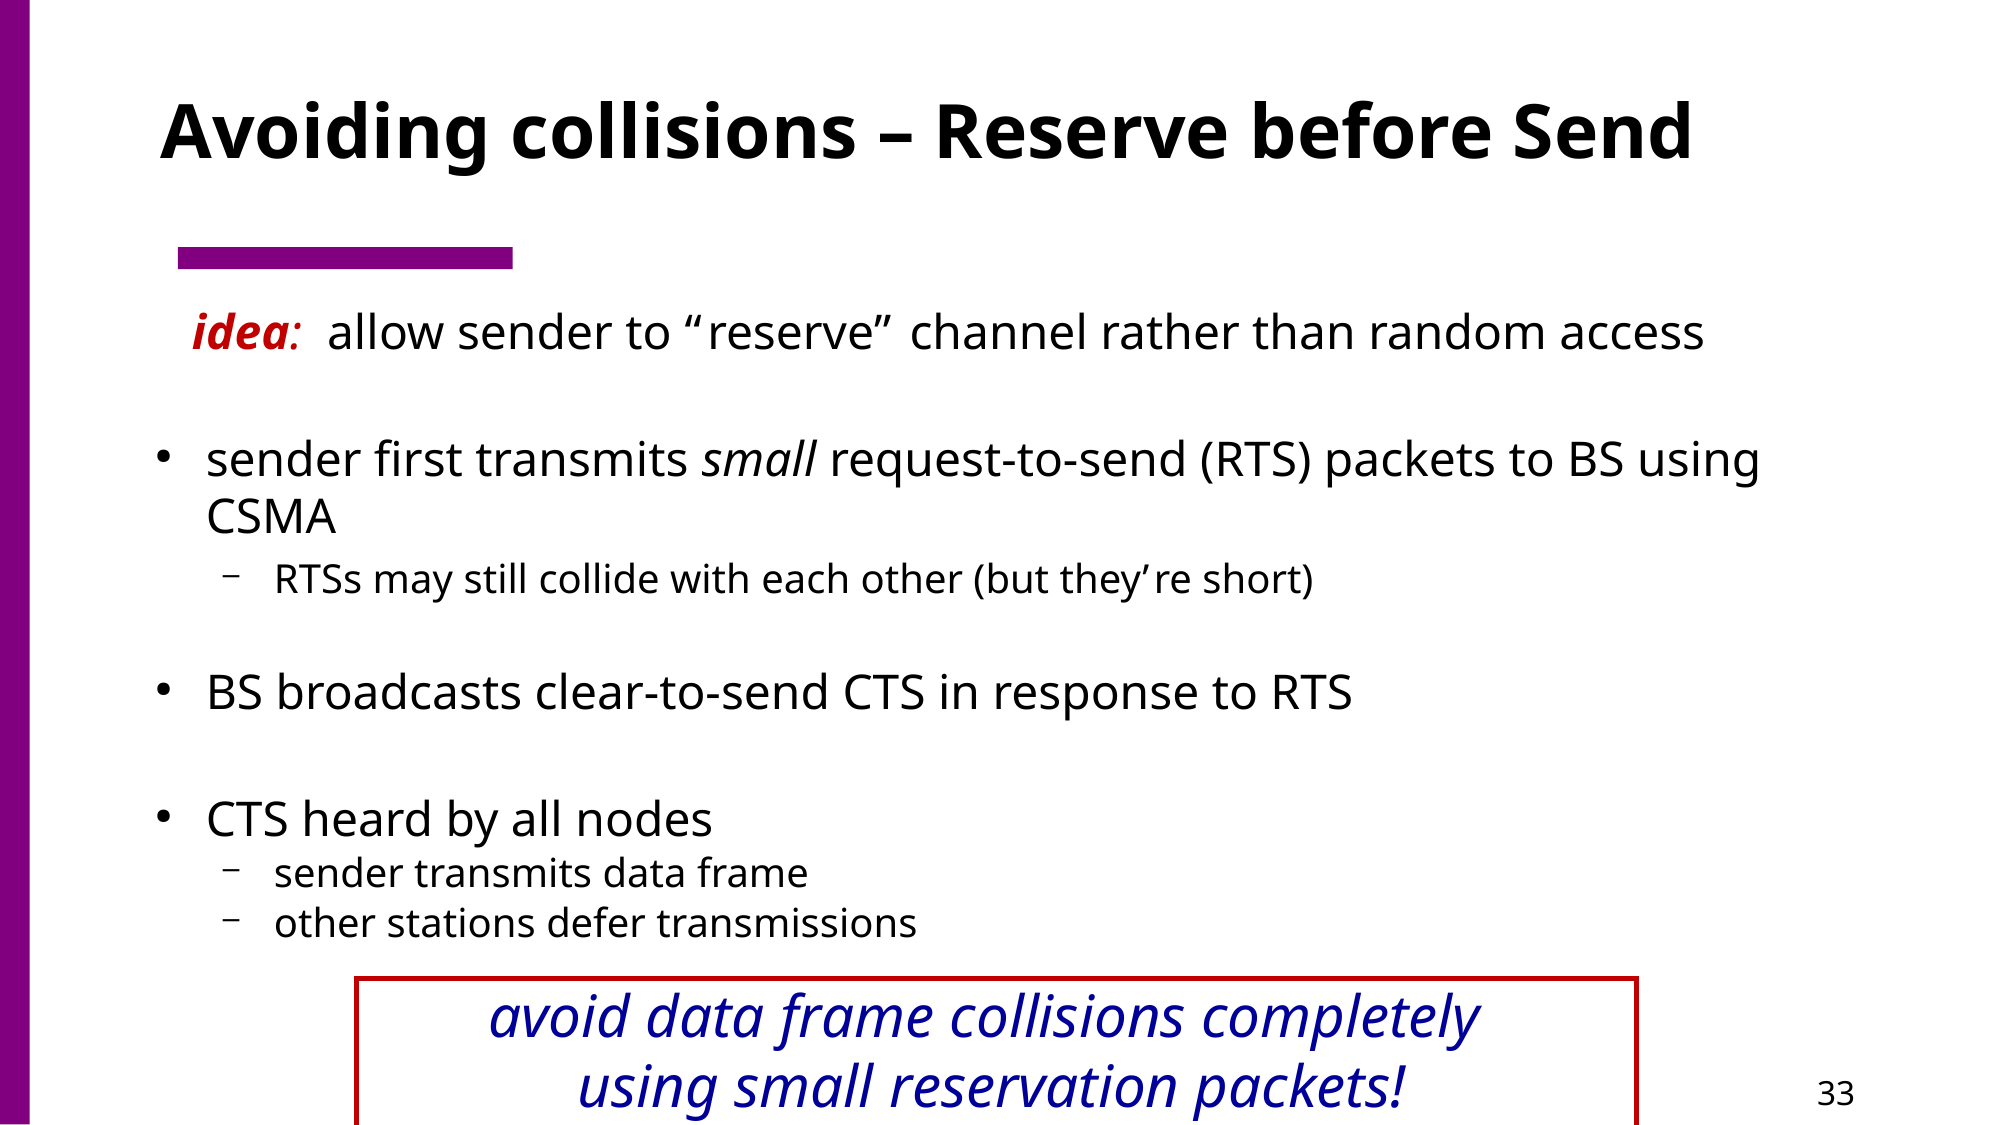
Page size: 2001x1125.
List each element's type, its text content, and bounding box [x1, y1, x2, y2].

text_box avoid data frame collisions completely using small reservation packets! [473, 971, 1511, 976]
title Avoiding collisions – Reserve before Send [110, 34, 1941, 223]
text_box avoid data frame collisions completely using small reservation packets! [473, 981, 1511, 1125]
list idea: allow sender to “reserve” channel rather than random access sender first transmits small request-to-send (RTS) packets to BS using CSMA RTSs may still collide with each other (but they’re short) BS broadcasts clear-to-send CTS in response to RTS CTS heard by all nodes sender transmits data frame other stations defer transmissions [122, 236, 1823, 961]
